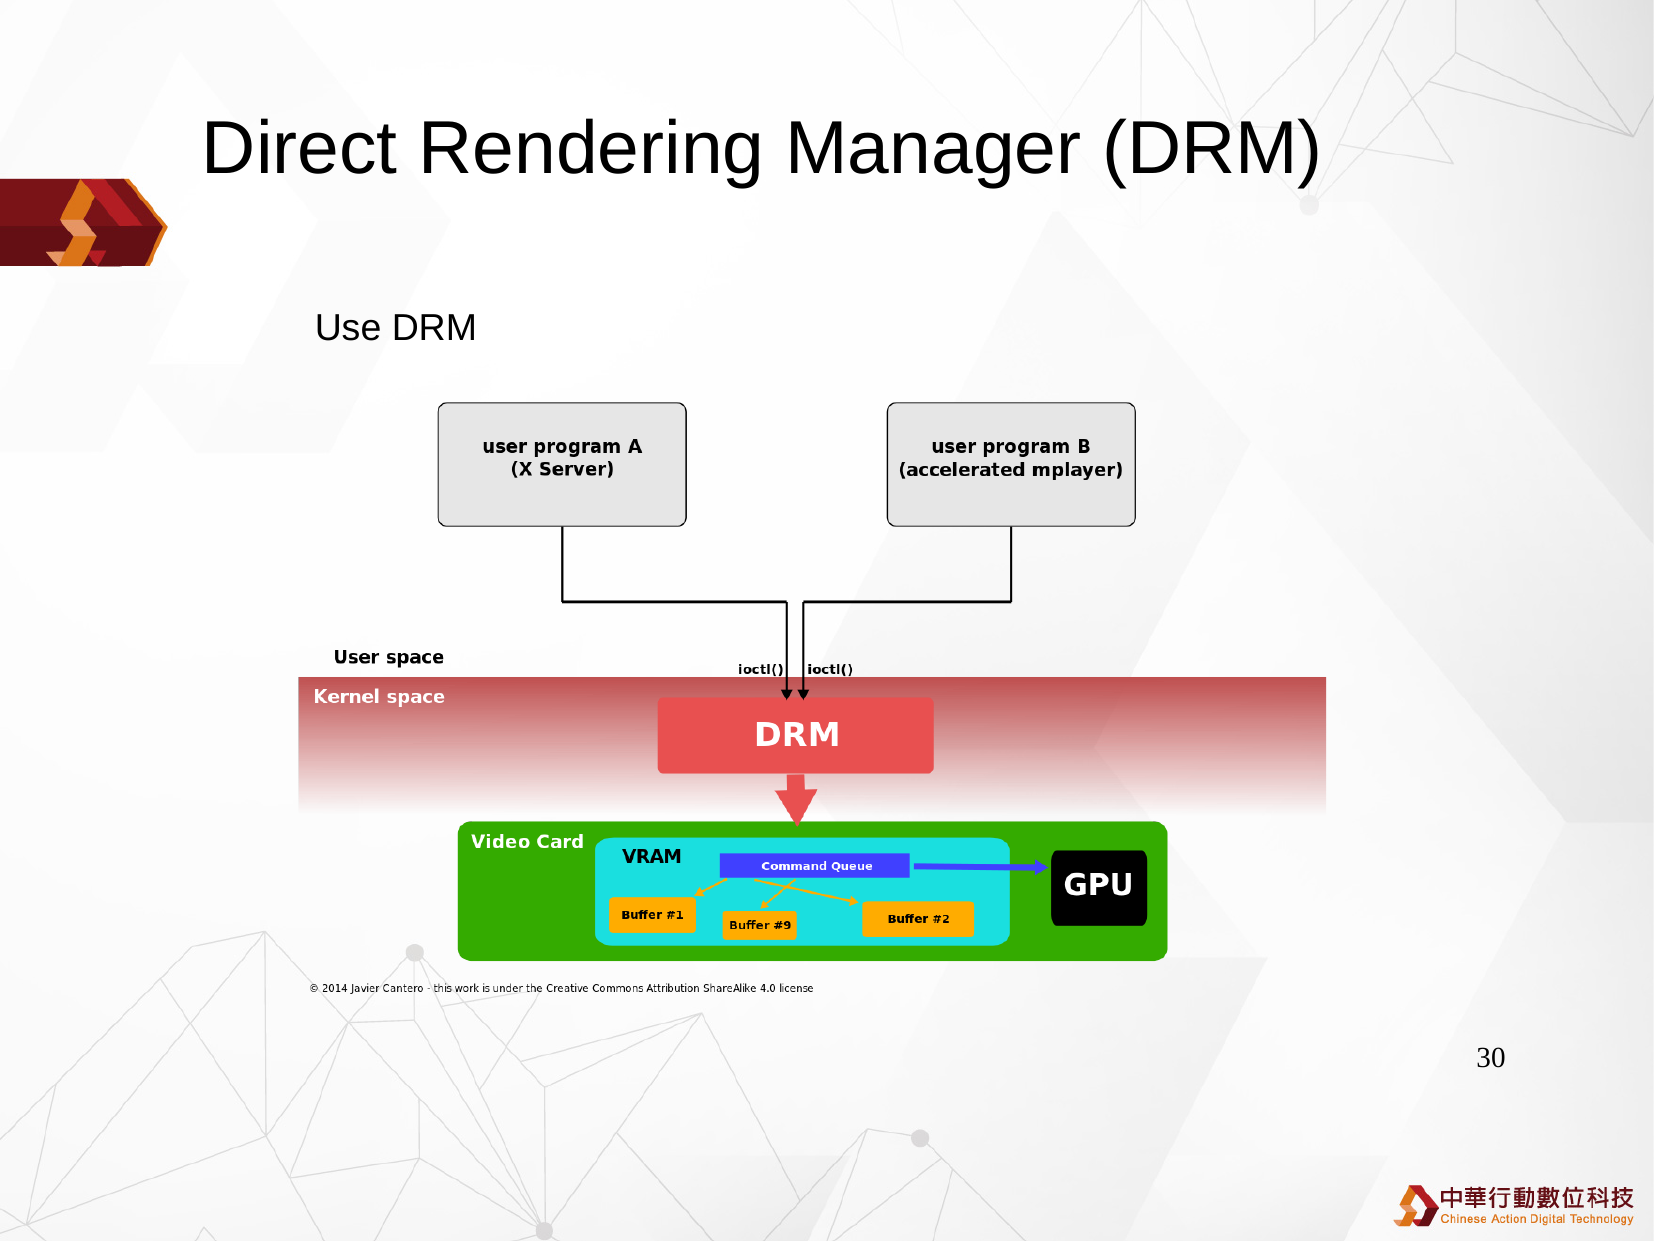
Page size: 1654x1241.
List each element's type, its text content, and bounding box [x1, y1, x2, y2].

text_box Use DRM [300, 298, 511, 359]
title Direct Rendering Manager (DRM) [201, 88, 1383, 207]
picture [0, 0, 1654, 1241]
